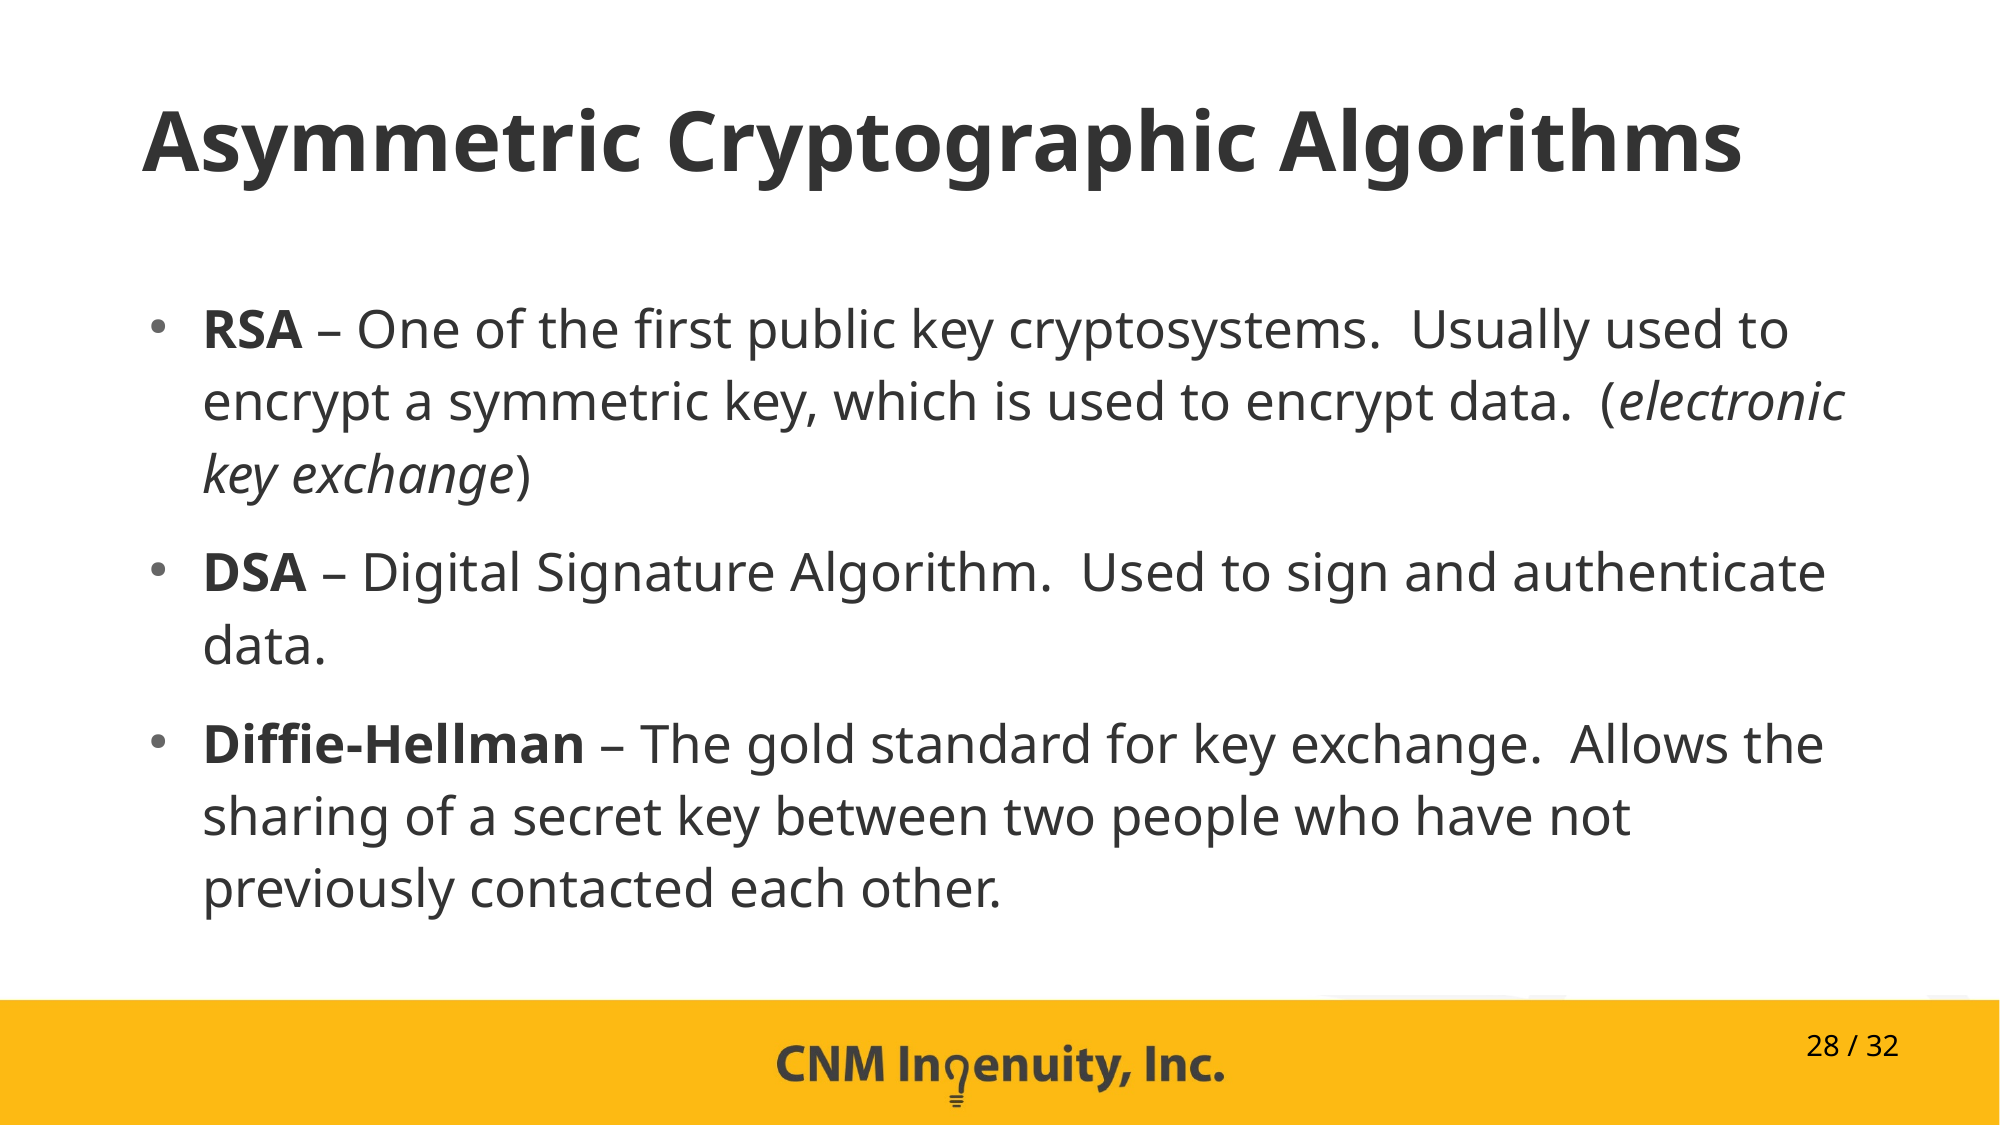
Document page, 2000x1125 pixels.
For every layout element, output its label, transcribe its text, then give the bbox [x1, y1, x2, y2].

list RSA – One of the first public key cryptosystems. Usually used to encrypt a symmetric key, which is used to encrypt data. (electronic key exchange) DSA – Digital Signature Algorithm. Used to sign and authenticate data. Diffie-Hellman – The gold standard for key exchange. Allows the sharing of a secret key between two people who have not previously contacted each other. [131, 291, 1898, 945]
title Asymmetric Cryptographic Algorithms [142, 41, 1900, 236]
